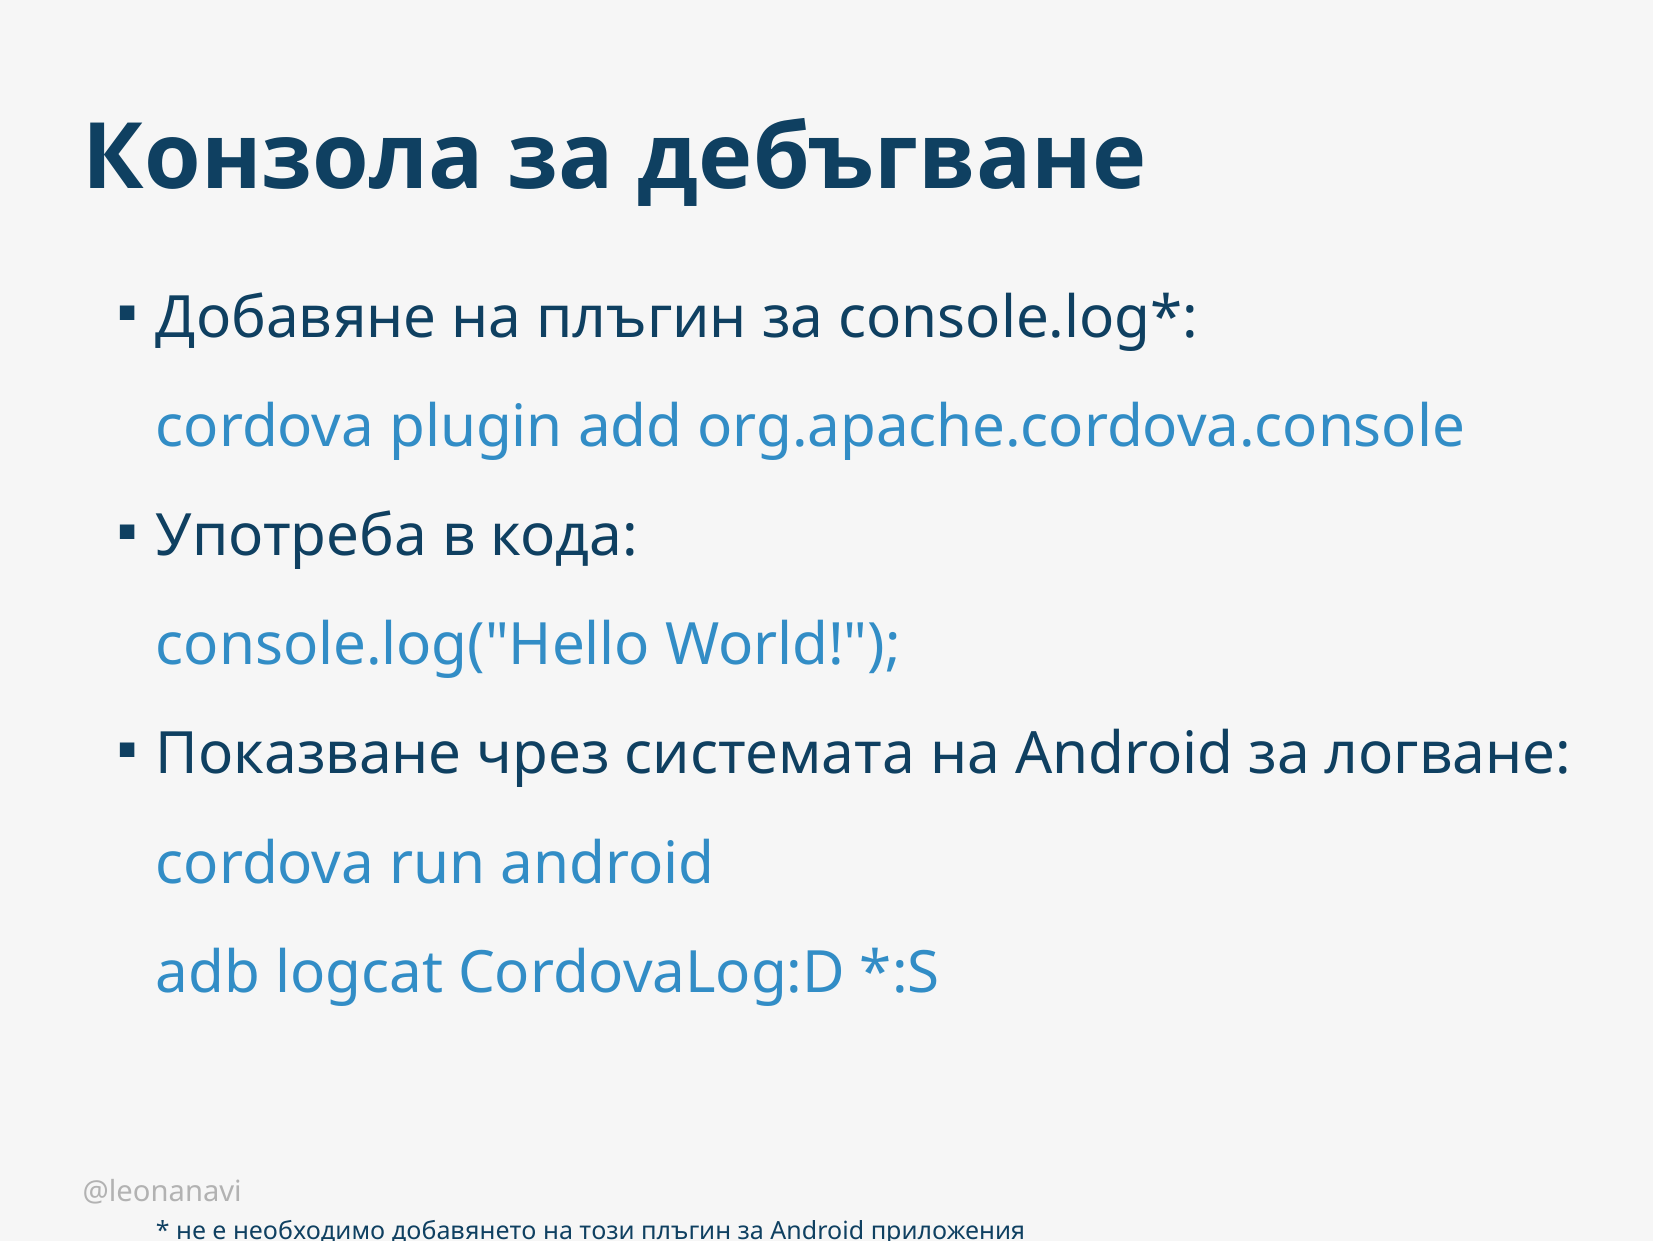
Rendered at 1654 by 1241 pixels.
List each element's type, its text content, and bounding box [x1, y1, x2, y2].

text_box Добавяне на плъгин за console.log*: cordova plugin add org.apache.cordova.console Употреба в кода: console.log("Hello World!"); Показване чрез системата на Android за логване: cordova run android adb logcat CordovaLog:D *:S * не е необходимо добавянето на този плъгин за Android приложения [105, 267, 1621, 1241]
title Конзола за дебъгване [82, 49, 1571, 257]
